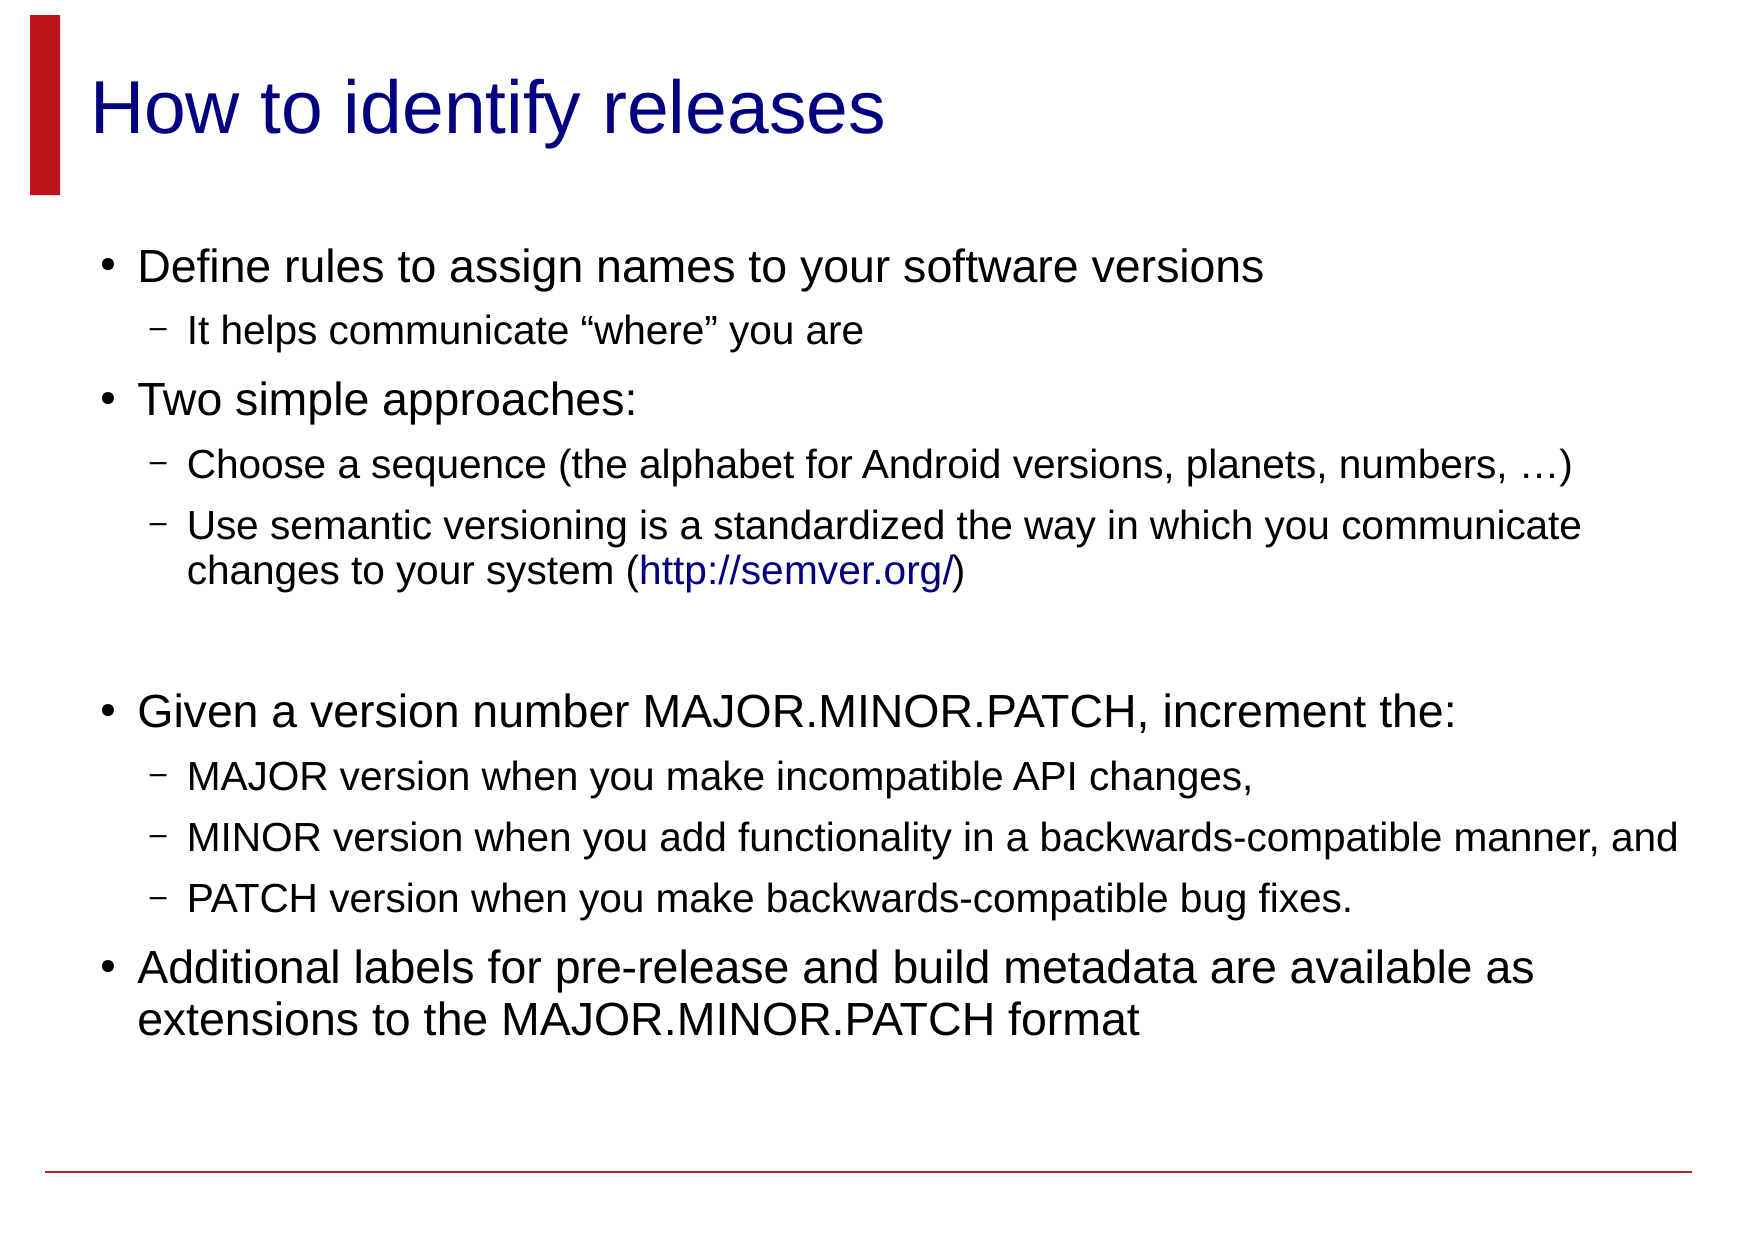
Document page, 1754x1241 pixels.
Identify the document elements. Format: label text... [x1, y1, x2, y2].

title How to identify releases [90, 19, 1726, 196]
list Define rules to assign names to your software versions It helps communicate “where” you are Two simple approaches: Choose a sequence (the alphabet for Android versions, planets, numbers, …) Use semantic versioning is a standardized the way in which you communicate changes to your system (http://semver.org/) Given a version number MAJOR.MINOR.PATCH, increment the: MAJOR version when you make incompatible API changes, MINOR version when you add functionality in a backwards-compatible manner, and PATCH version when you make backwards-compatible bug fixes. Additional labels for pre-release and build metadata are available as extensions to the MAJOR.MINOR.PATCH format [87, 240, 1696, 1081]
